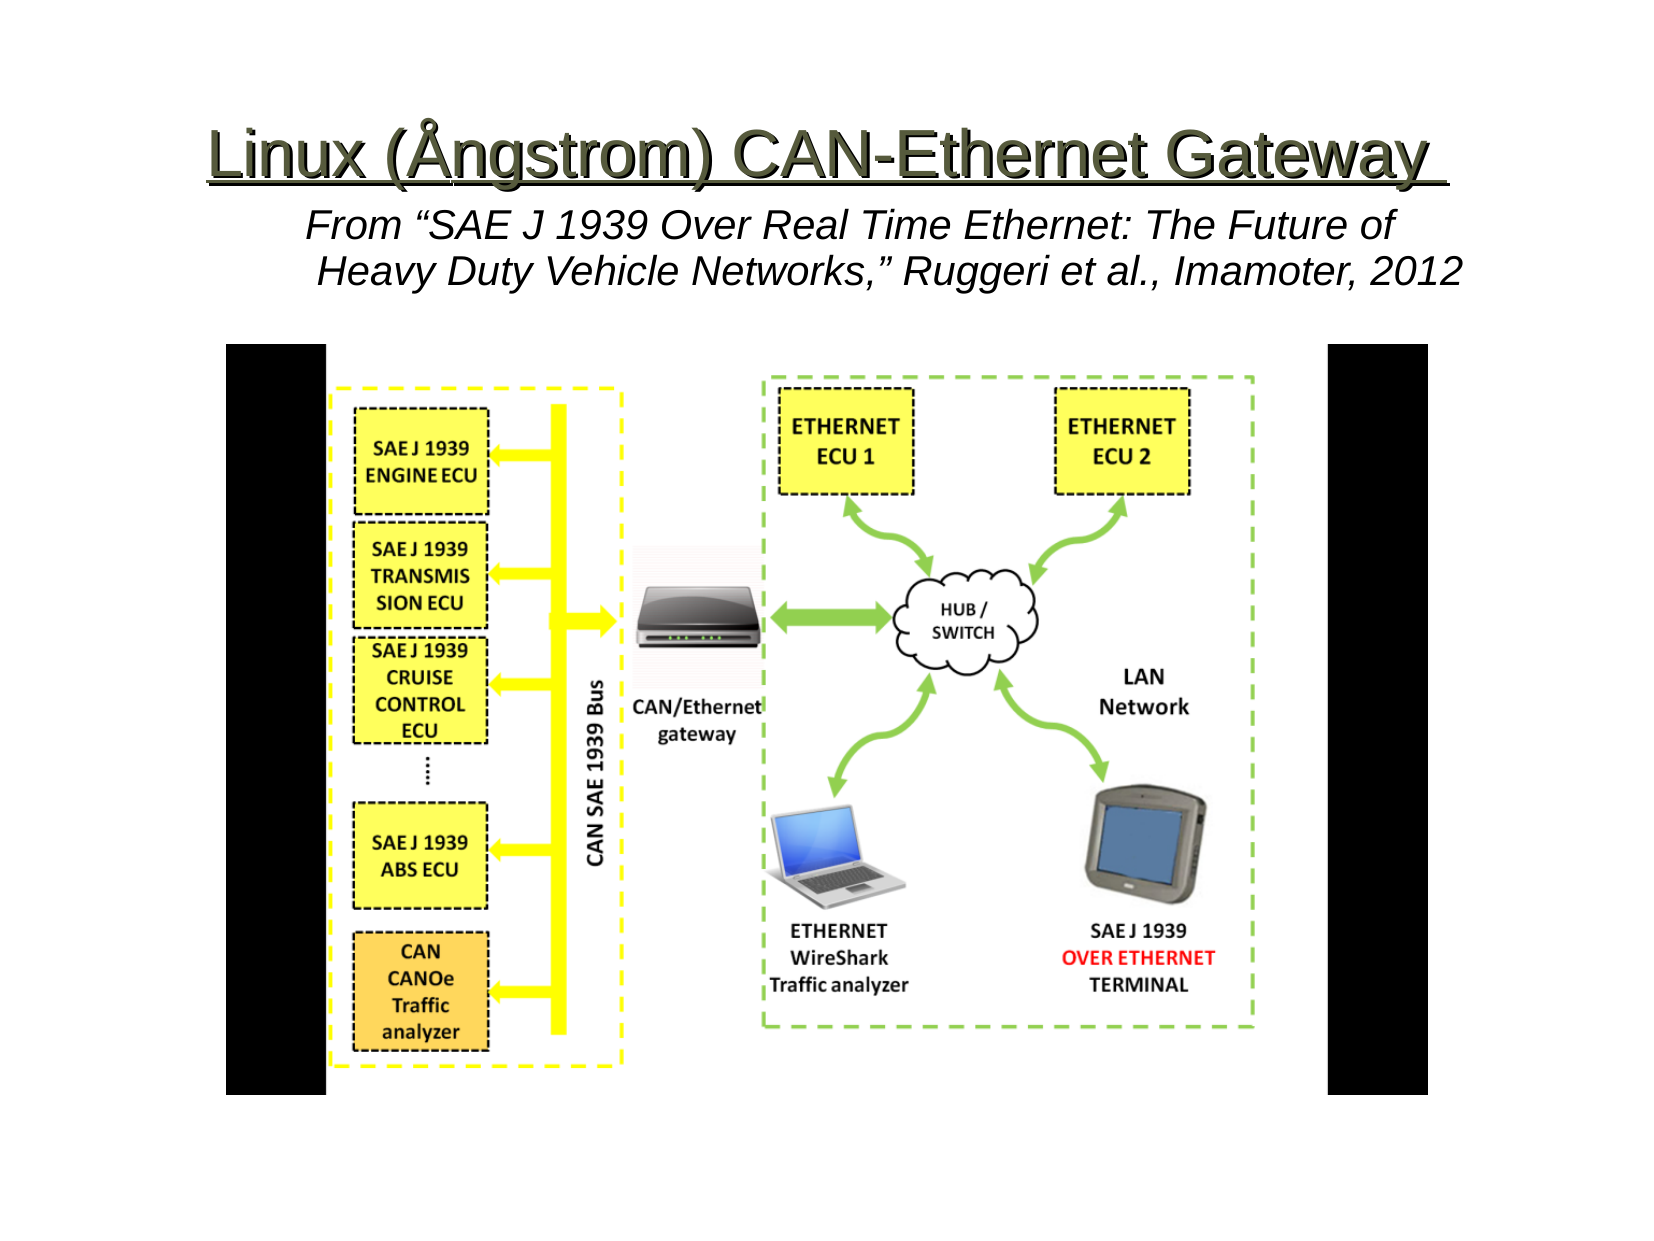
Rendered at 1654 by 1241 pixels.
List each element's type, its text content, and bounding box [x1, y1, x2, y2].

text_box From “SAE J 1939 Over Real Time Ethernet: The Future of Heavy Duty Vehicle Networks,” Ruggeri et al., Imamoter, 2012 [290, 194, 1478, 303]
picture [226, 344, 1428, 1096]
title Linux (Ångstrom) CAN-Ethernet Gateway [82, 49, 1571, 257]
